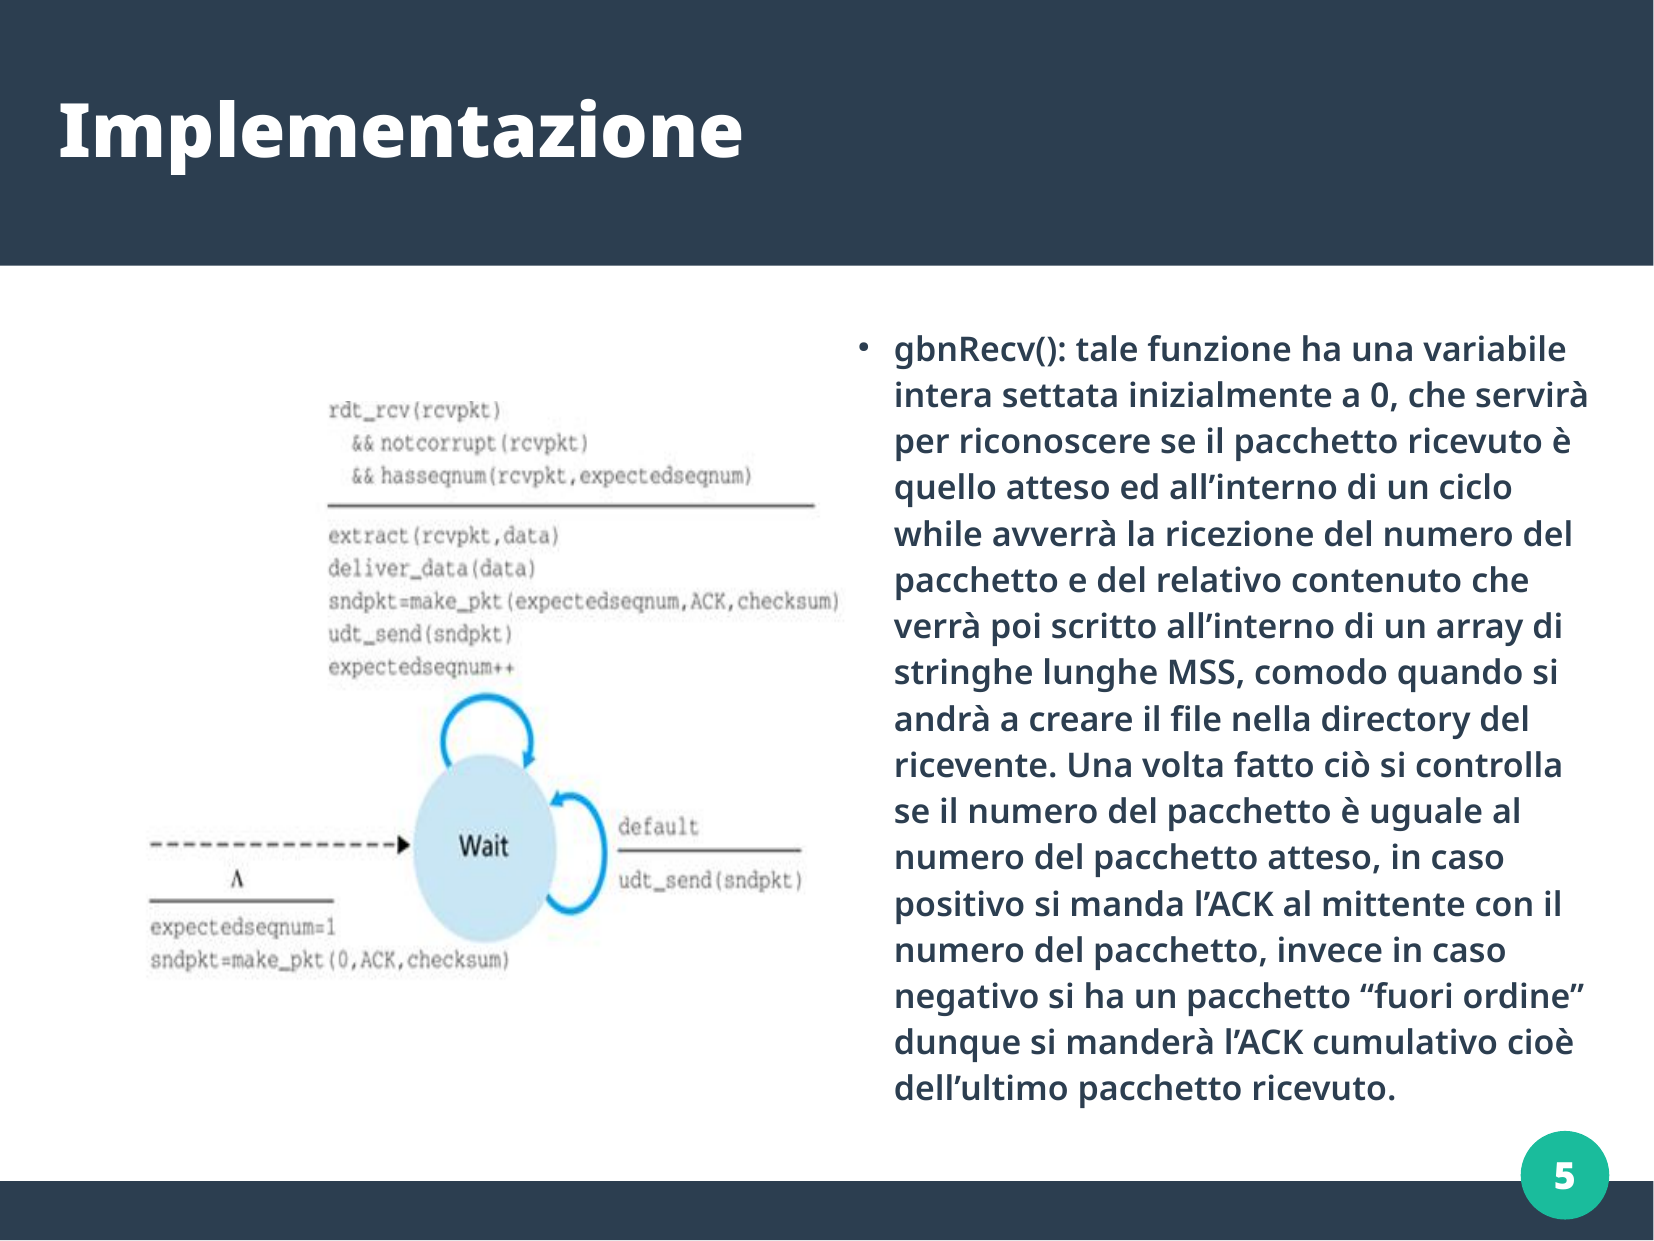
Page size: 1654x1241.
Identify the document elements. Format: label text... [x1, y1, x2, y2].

title Implementazione [59, 49, 1595, 207]
picture [30, 401, 845, 993]
list gbnRecv(): tale funzione ha una variabile intera settata inizialmente a 0, che servirà per riconoscere se il pacchetto ricevuto è quello atteso ed all’interno di un ciclo while avverrà la ricezione del numero del pacchetto e del relativo contenuto che verrà poi scritto all’interno di un array di stringhe lunghe MSS, comodo quando si andrà a creare il file nella directory del ricevente. Una volta fatto ciò si controlla se il numero del pacchetto è uguale al numero del pacchetto atteso, in caso positivo si manda l’ACK al mittente con il numero del pacchetto, invece in caso negativo si ha un pacchetto “fuori ordine” dunque si manderà l’ACK cumulativo cioè dell’ultimo pacchetto ricevuto. [845, 324, 1596, 1152]
